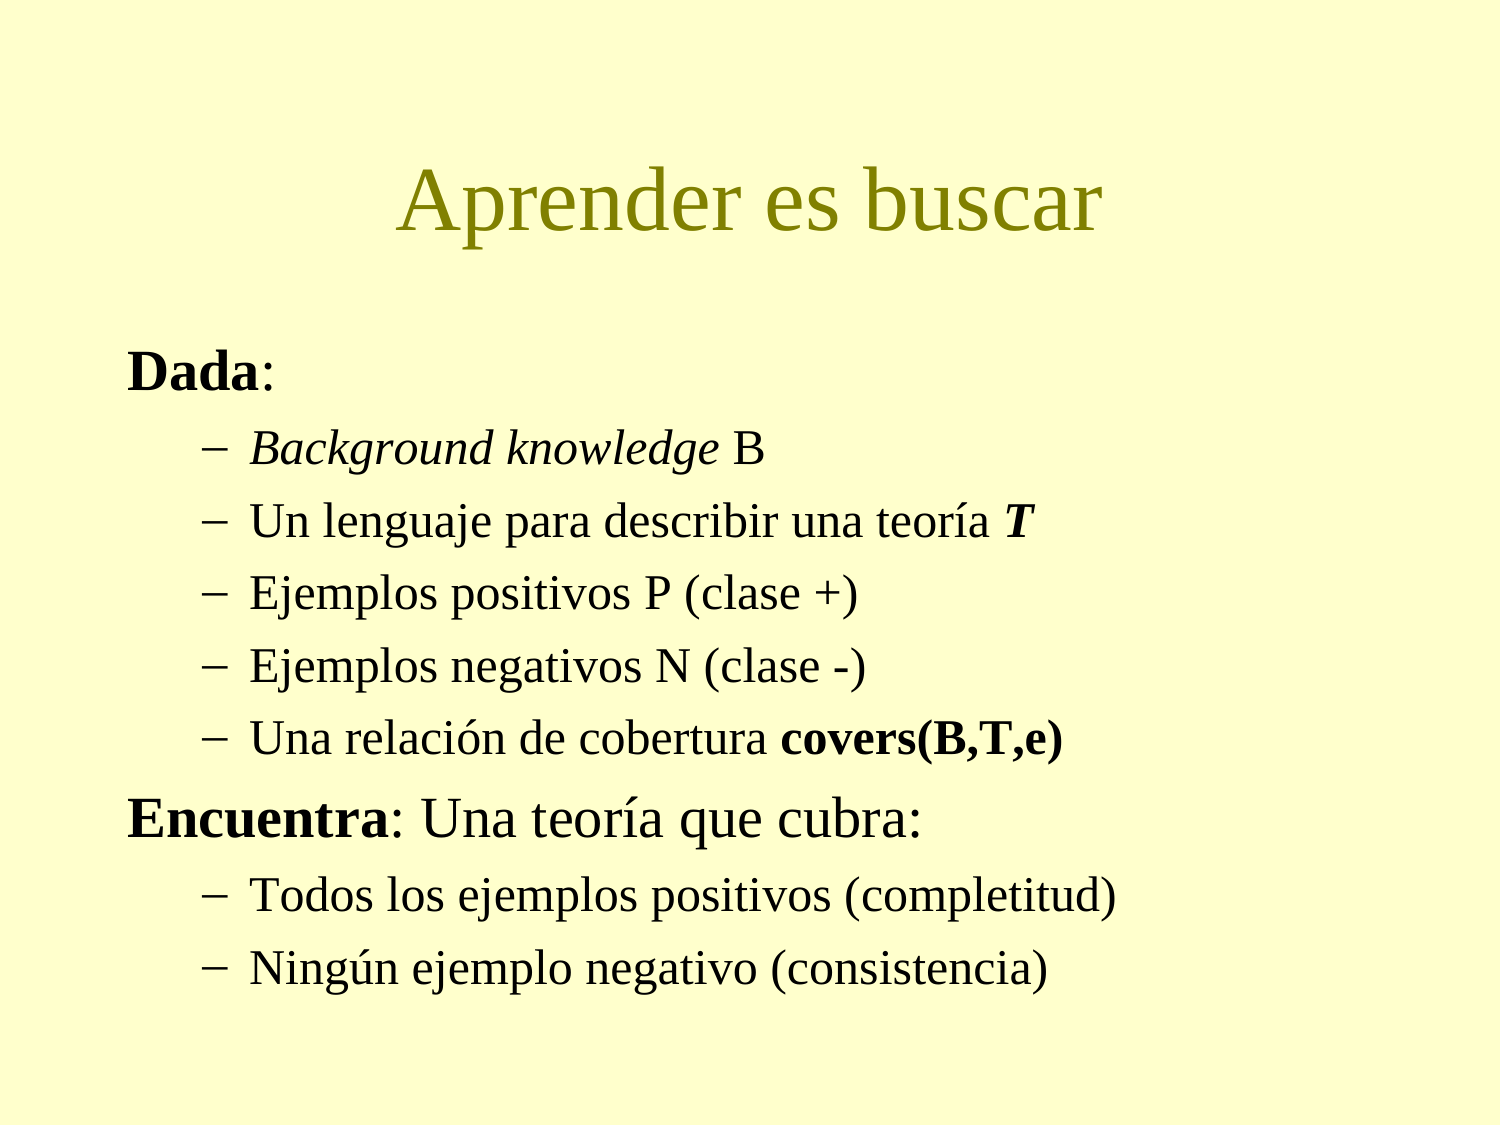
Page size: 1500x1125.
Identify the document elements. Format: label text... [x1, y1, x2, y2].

title Aprender es buscar [112, 99, 1388, 288]
list Dada: Background knowledge B Un lenguaje para describir una teoría T Ejemplos positivos P (clase +) Ejemplos negativos N (clase -) Una relación de cobertura covers(B,T,e) Encuentra: Una teoría que cubra: Todos los ejemplos positivos (completitud) Ningún ejemplo negativo (consistencia) [112, 324, 1388, 1003]
